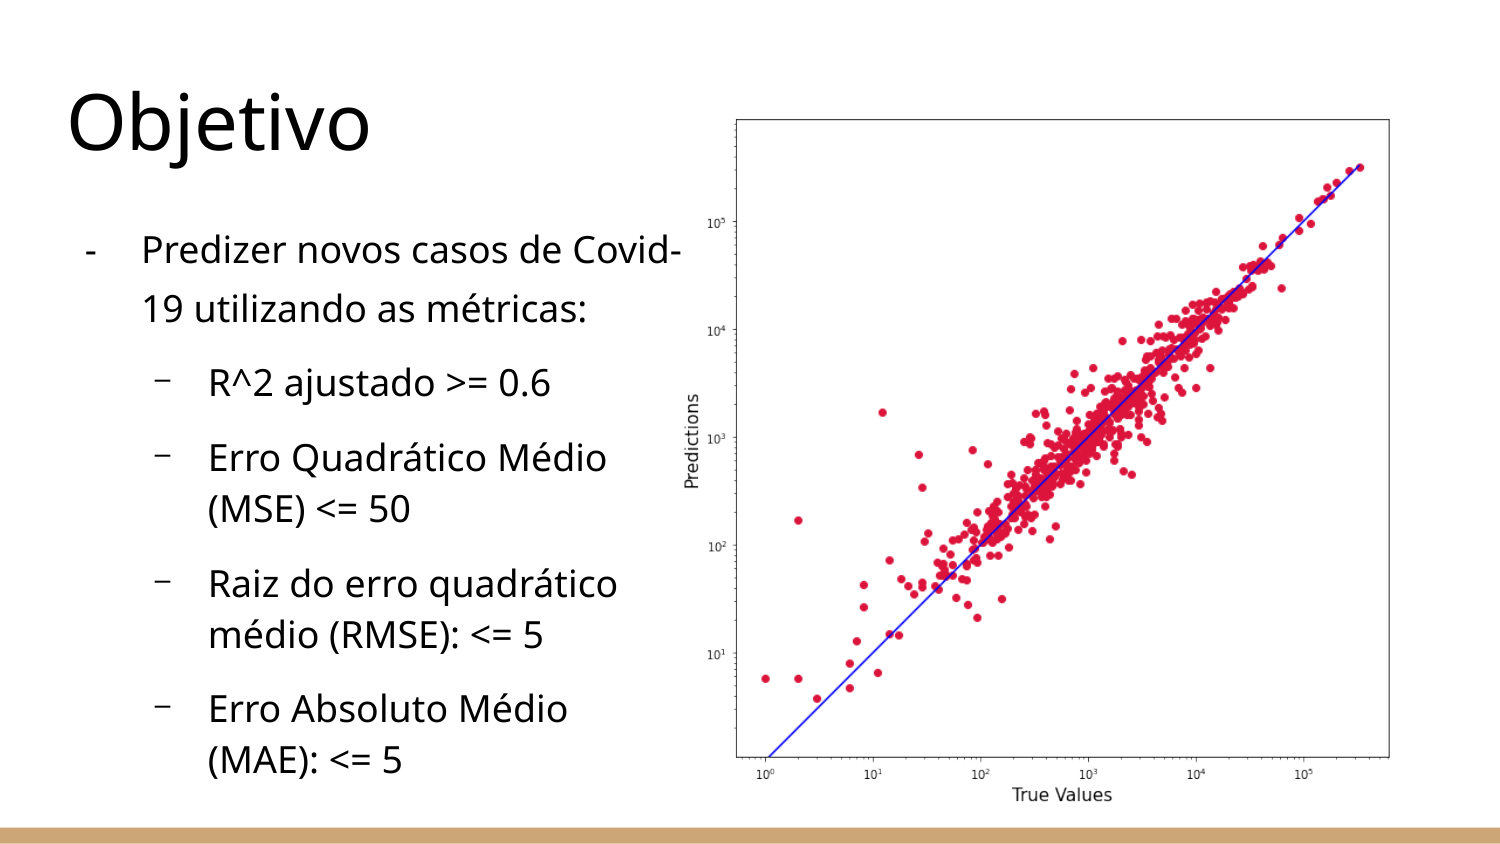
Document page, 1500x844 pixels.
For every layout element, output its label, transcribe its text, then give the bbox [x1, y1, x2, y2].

picture [675, 112, 1397, 812]
list Predizer novos casos de Covid-19 utilizando as métricas: R^2 ajustado >= 0.6 Erro Quadrático Médio (MSE) <= 50 Raiz do erro quadrático médio (RMSE): <= 5 Erro Absoluto Médio (MAE): <= 5 [51, 200, 703, 844]
title Objetivo [51, 51, 1449, 189]
